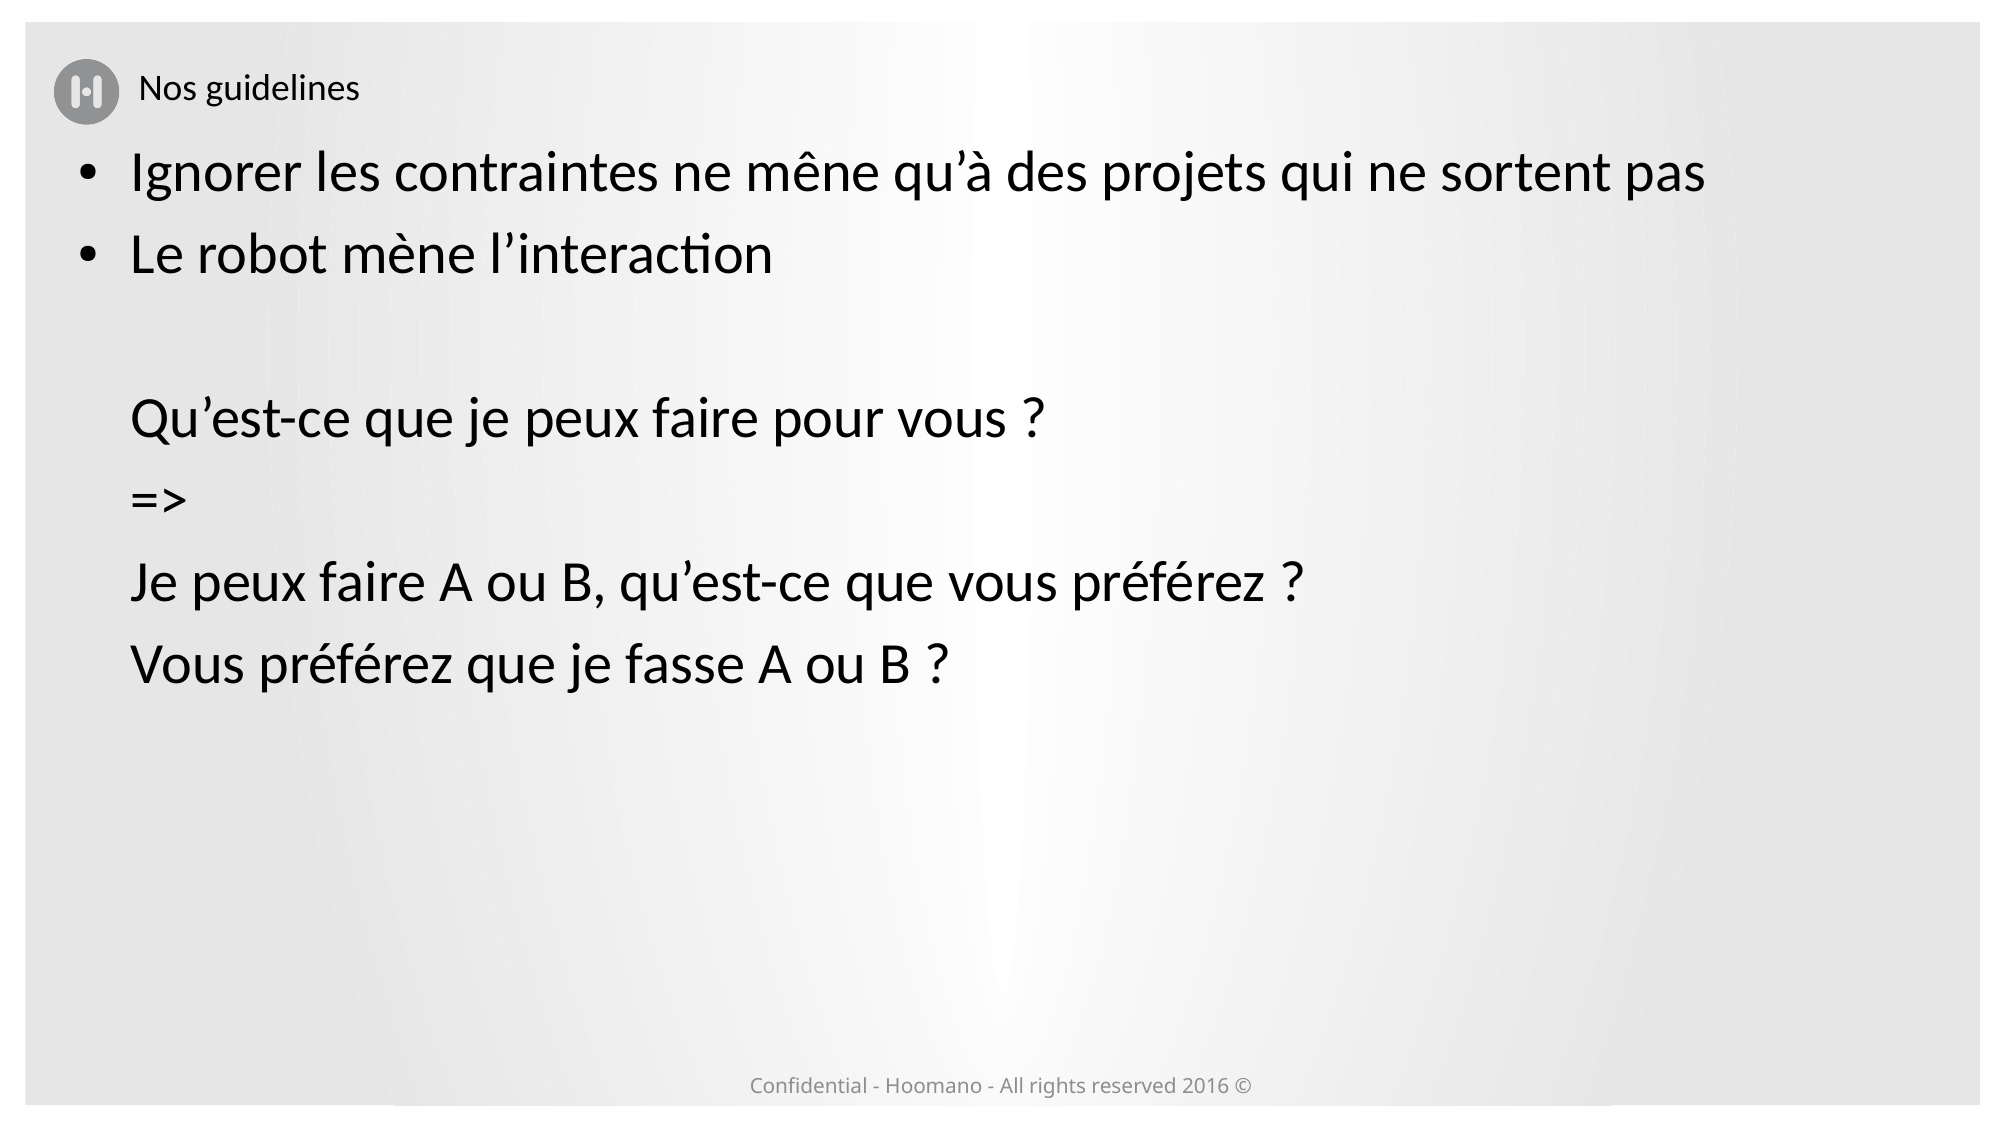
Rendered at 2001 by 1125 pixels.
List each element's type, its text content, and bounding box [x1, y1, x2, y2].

list Ignorer les contraintes ne mêne qu’à des projets qui ne sortent pas Le robot mène l’interaction Qu’est-ce que je peux faire pour vous ? => Je peux faire A ou B, qu’est-ce que vous préférez ? Vous préférez que je fasse A ou B ? [60, 149, 1952, 1077]
picture [49, 55, 123, 127]
title Nos guidelines [138, 55, 1864, 127]
